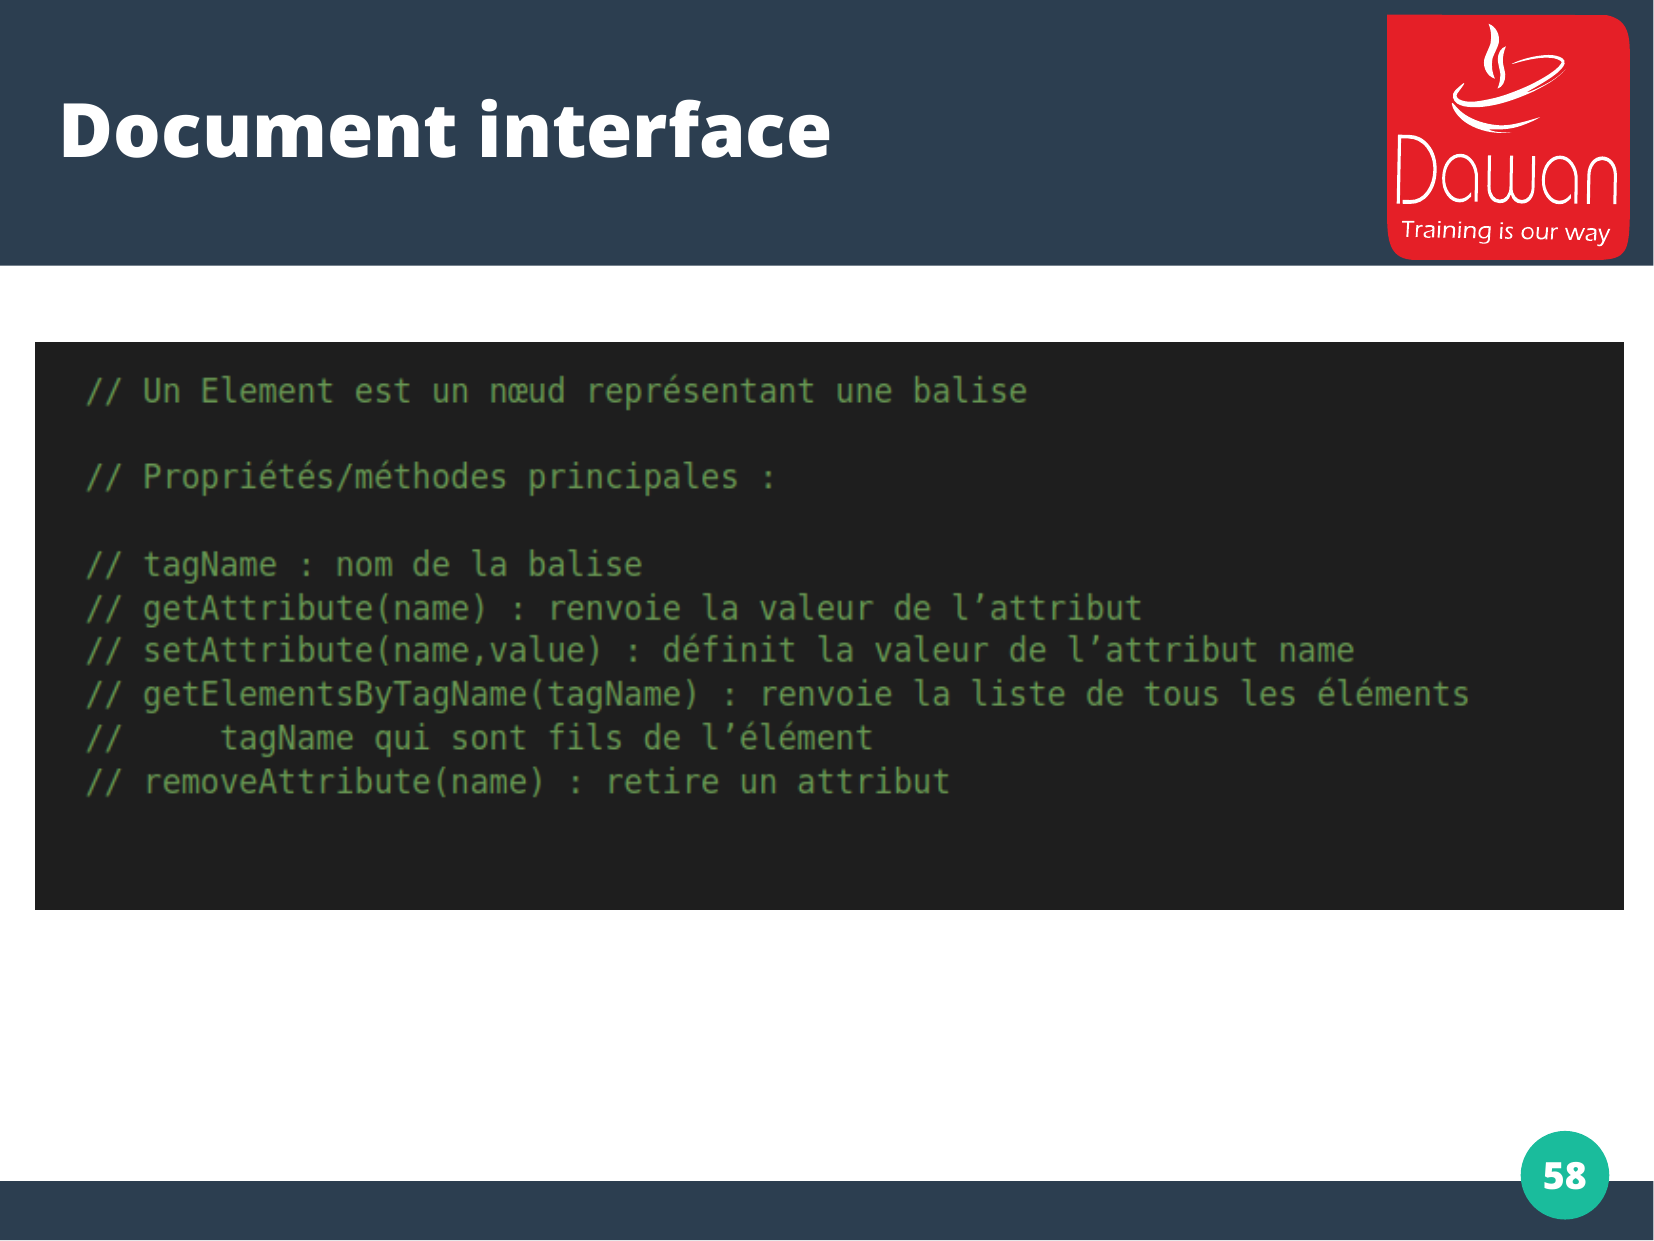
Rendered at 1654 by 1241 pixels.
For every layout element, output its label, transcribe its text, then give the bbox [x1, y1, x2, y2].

picture [1387, 14, 1630, 260]
picture [35, 342, 1624, 910]
title Document interface [59, 49, 1387, 207]
